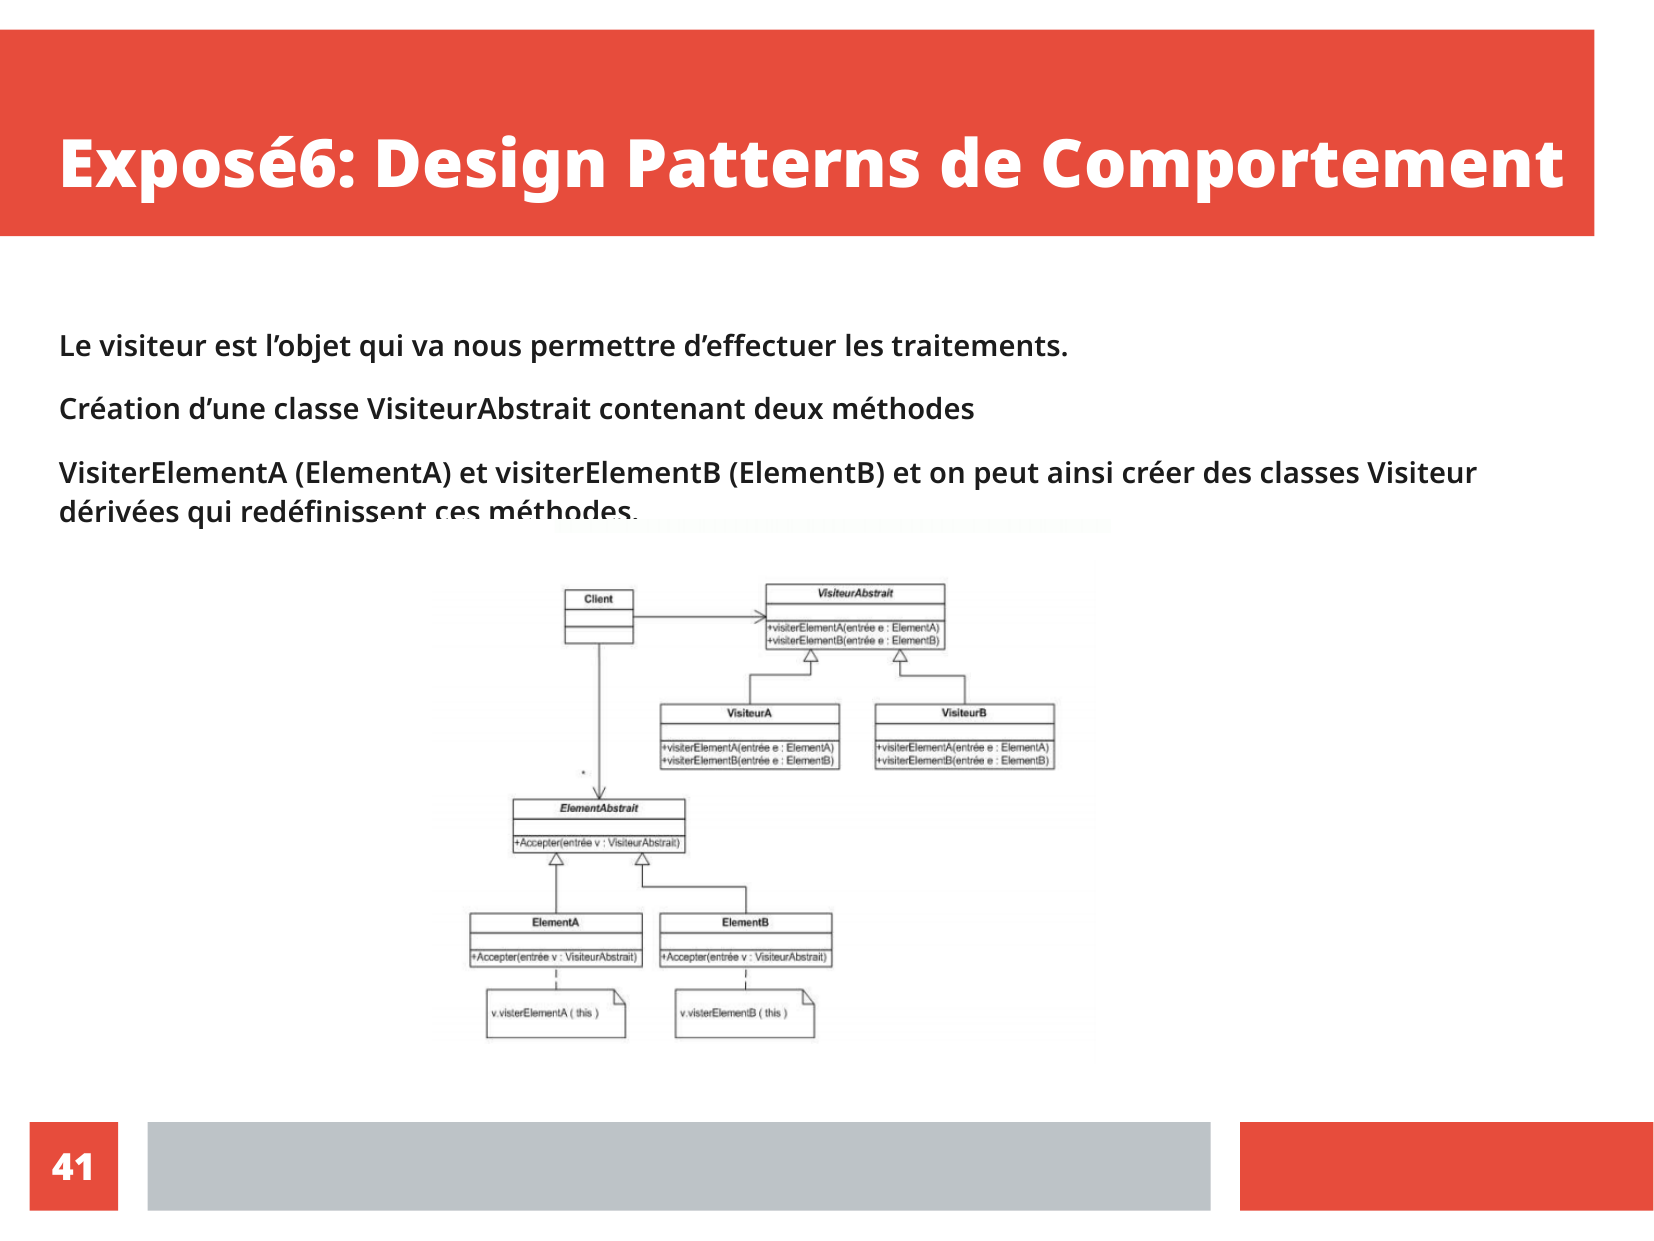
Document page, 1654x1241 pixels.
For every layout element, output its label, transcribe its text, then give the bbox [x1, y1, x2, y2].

list Le visiteur est l’objet qui va nous permettre d’effectuer les traitements. Création d’une classe VisiteurAbstrait contenant deux méthodes VisiterElementA (ElementA) et visiterElementB (ElementB) et on peut ainsi créer des classes Visiteur dérivées qui redéfinissent ces méthodes. [59, 324, 1565, 1093]
picture [377, 519, 1111, 1075]
title Exposé6: Design Patterns de Comportement [59, 59, 1595, 207]
